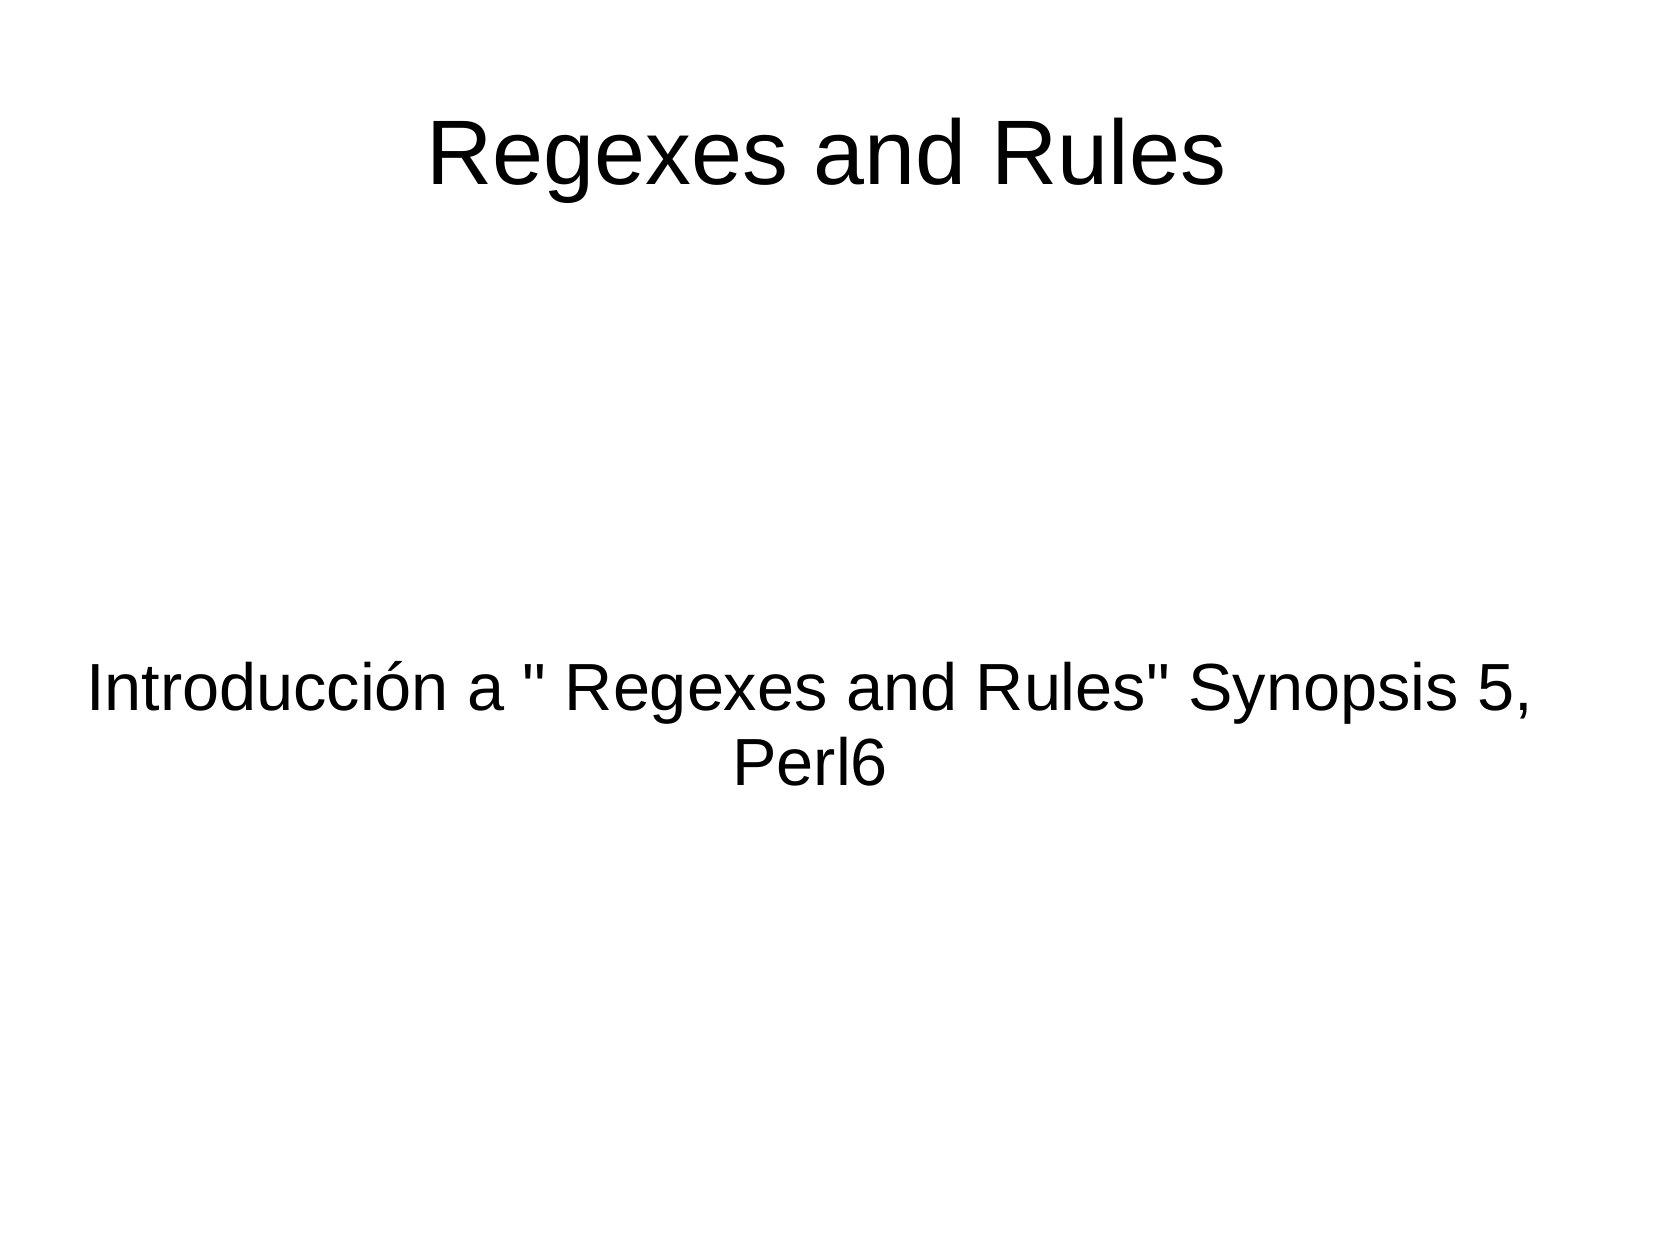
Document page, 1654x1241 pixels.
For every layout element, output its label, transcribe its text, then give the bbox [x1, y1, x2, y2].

subtitle Introducción a " Regexes and Rules" Synopsis 5, Perl6 [82, 290, 1538, 1010]
title Regexes and Rules [82, 49, 1571, 257]
